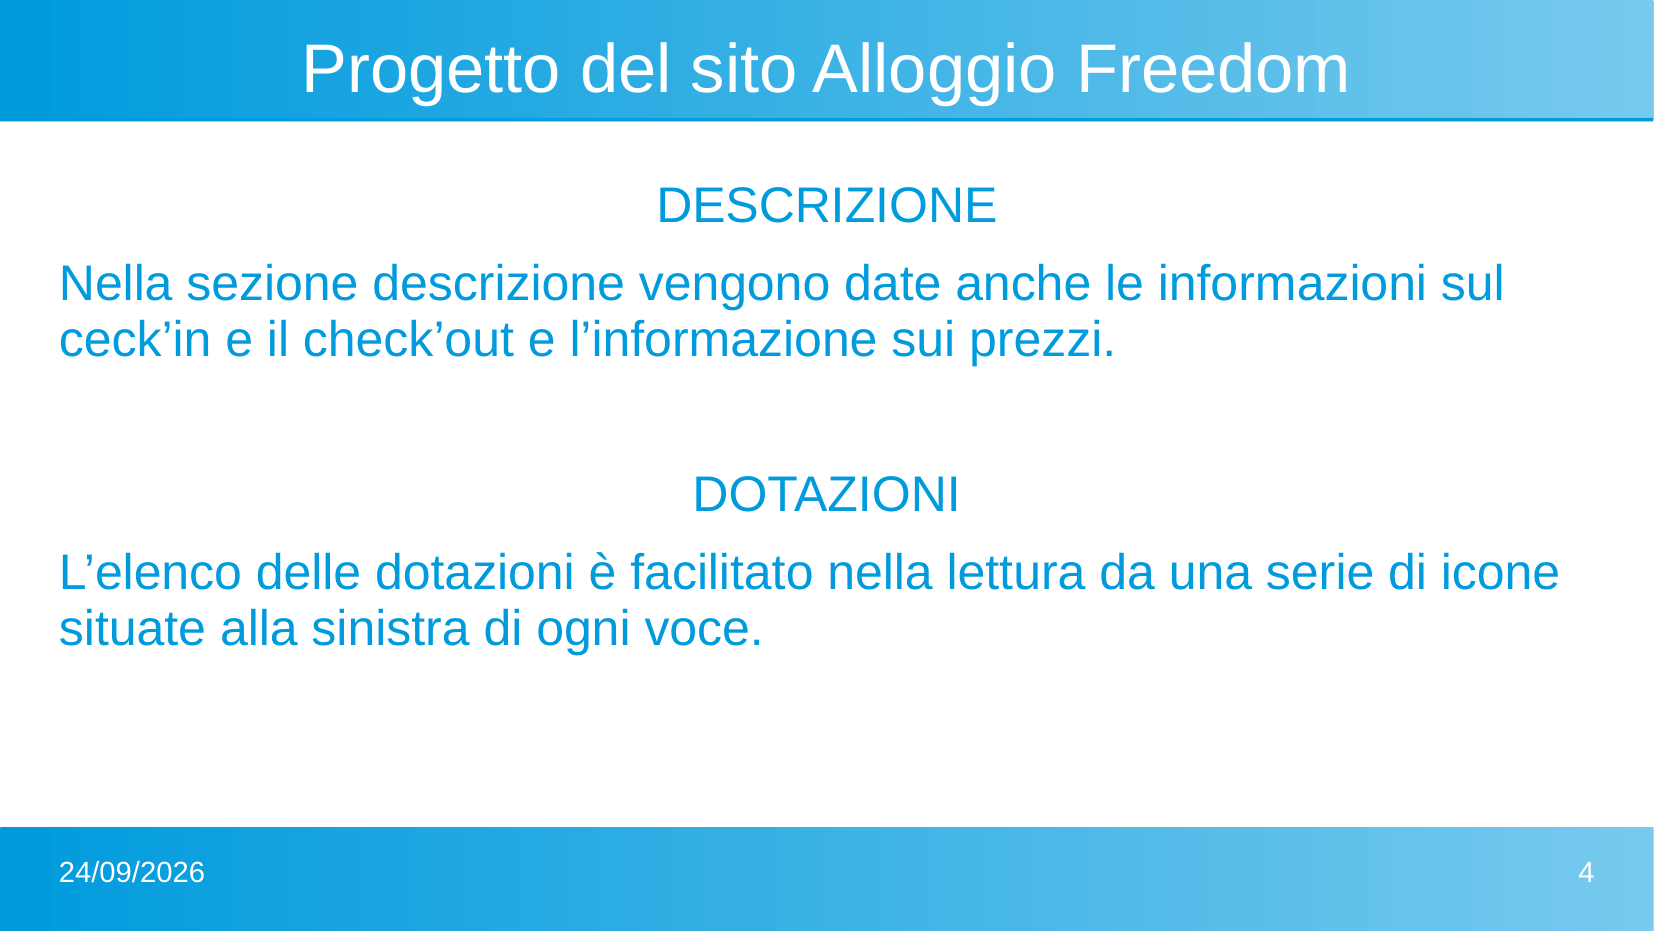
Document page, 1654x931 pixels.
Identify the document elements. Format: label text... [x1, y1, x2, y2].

title Progetto del sito Alloggio Freedom [59, 29, 1595, 108]
list DESCRIZIONE Nella sezione descrizione vengono date anche le informazioni sul ceck’in e il check’out e l’informazione sui prezzi. DOTAZIONI L’elenco delle dotazioni è facilitato nella lettura da una serie di icone situate alla sinistra di ogni voce. [59, 177, 1595, 768]
